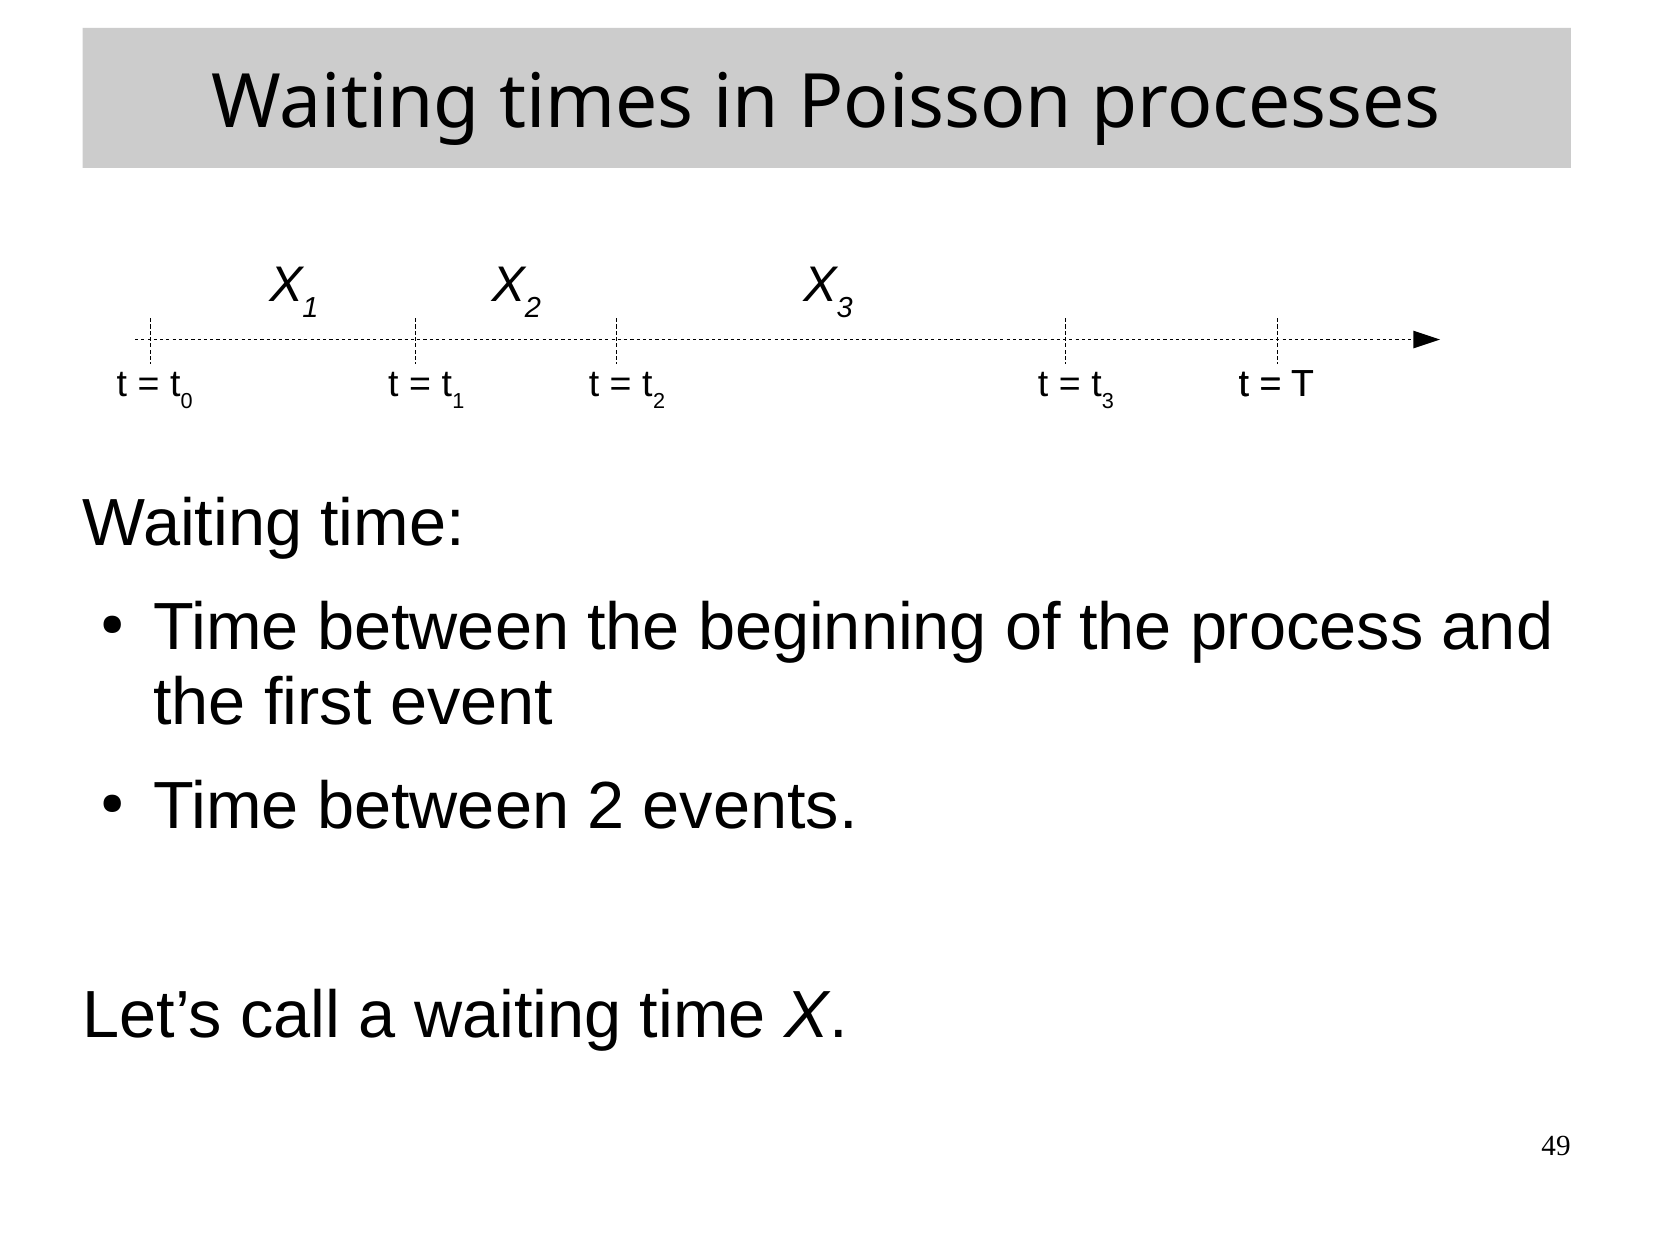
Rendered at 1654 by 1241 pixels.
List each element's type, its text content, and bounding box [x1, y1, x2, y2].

text_box t = t1 [373, 354, 482, 421]
text_box X3 [788, 248, 886, 388]
text_box t = t2 [574, 354, 683, 421]
text_box X2 [476, 248, 579, 388]
text_box t = t0 [101, 354, 211, 421]
title Waiting times in Poisson processes [82, 27, 1571, 168]
text_box t = t3 [1023, 354, 1132, 421]
text_box t = T [1223, 354, 1333, 412]
text_box X1 [254, 248, 361, 388]
list Waiting time: Time between the beginning of the process and the first event Time between 2 events. Let’s call a waiting time X. [82, 485, 1571, 1205]
